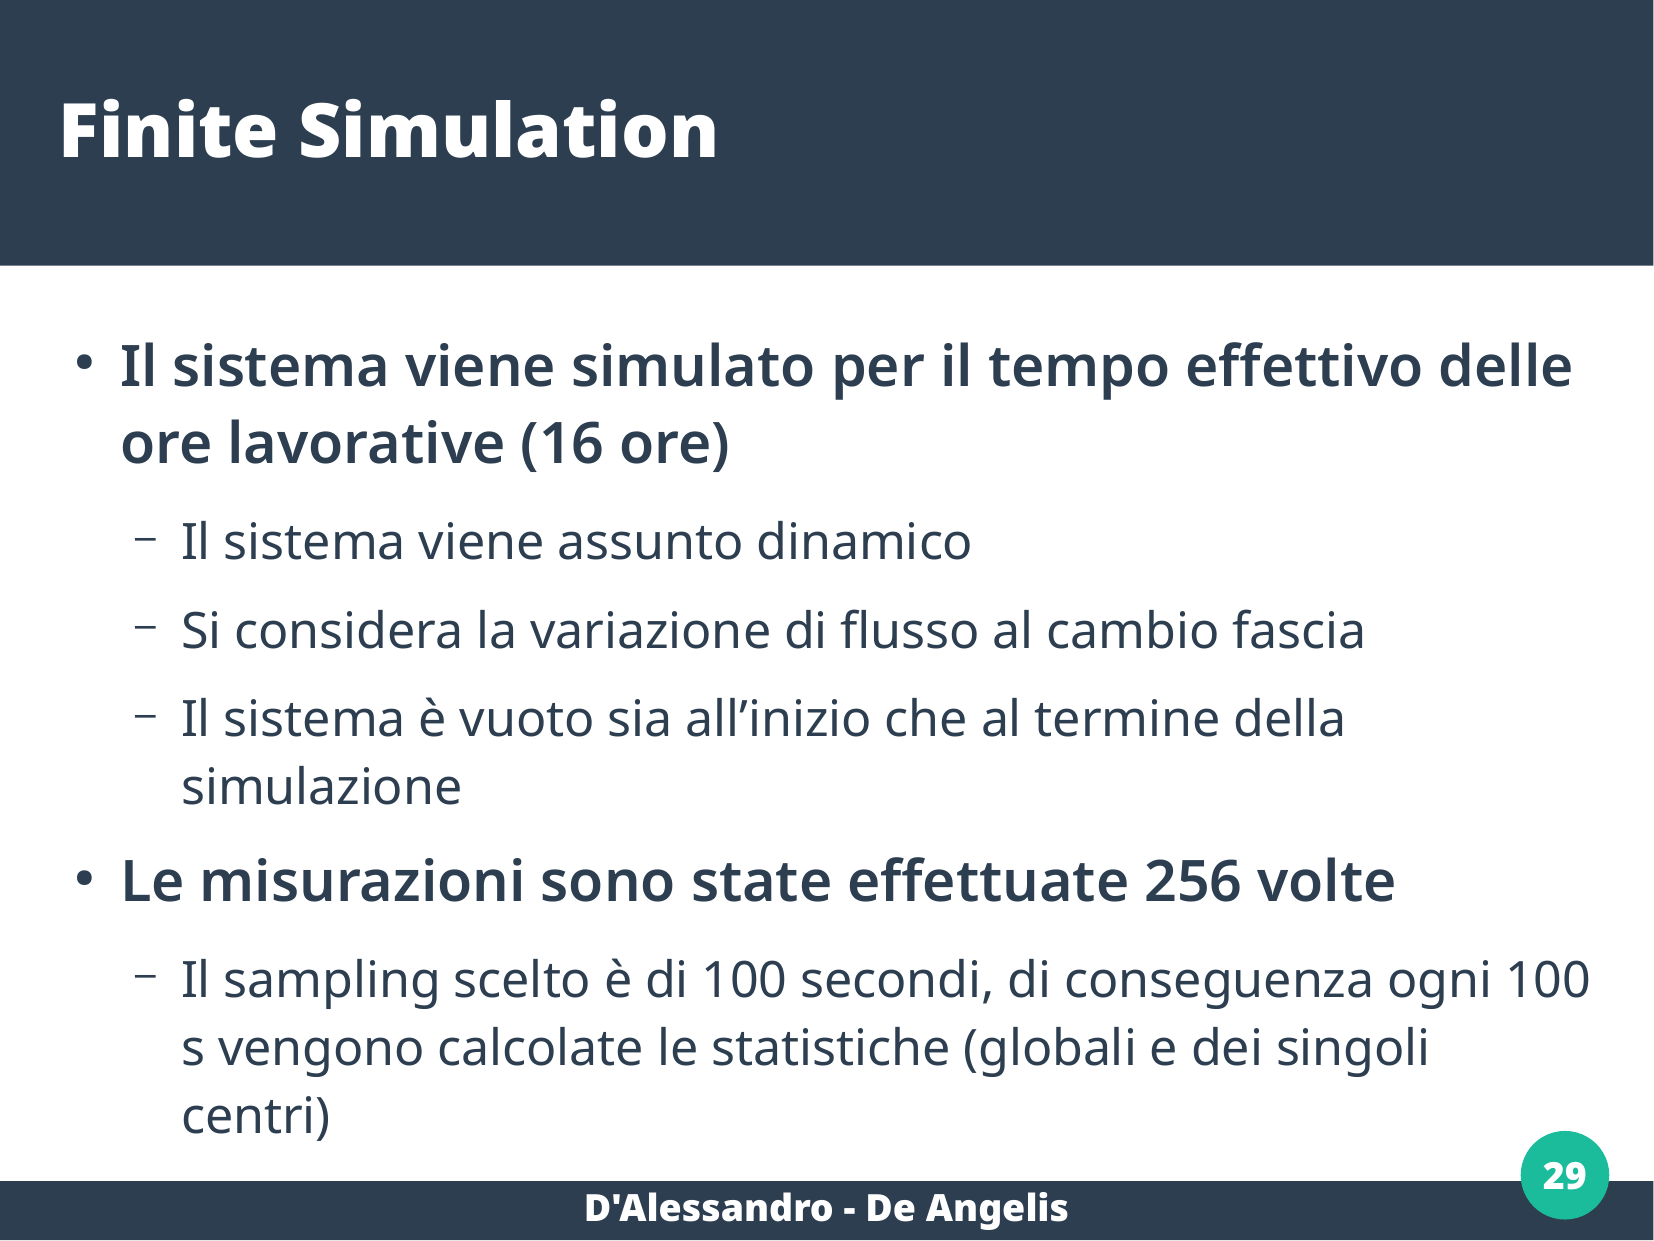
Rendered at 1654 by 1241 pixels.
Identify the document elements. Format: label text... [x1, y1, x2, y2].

list Il sistema viene simulato per il tempo effettivo delle ore lavorative (16 ore) Il sistema viene assunto dinamico Si considera la variazione di flusso al cambio fascia Il sistema è vuoto sia all’inizio che al termine della simulazione Le misurazioni sono state effettuate 256 volte Il sampling scelto è di 100 secondi, di conseguenza ogni 100 s vengono calcolate le statistiche (globali e dei singoli centri) [59, 324, 1595, 1152]
title Finite Simulation [59, 49, 1595, 207]
